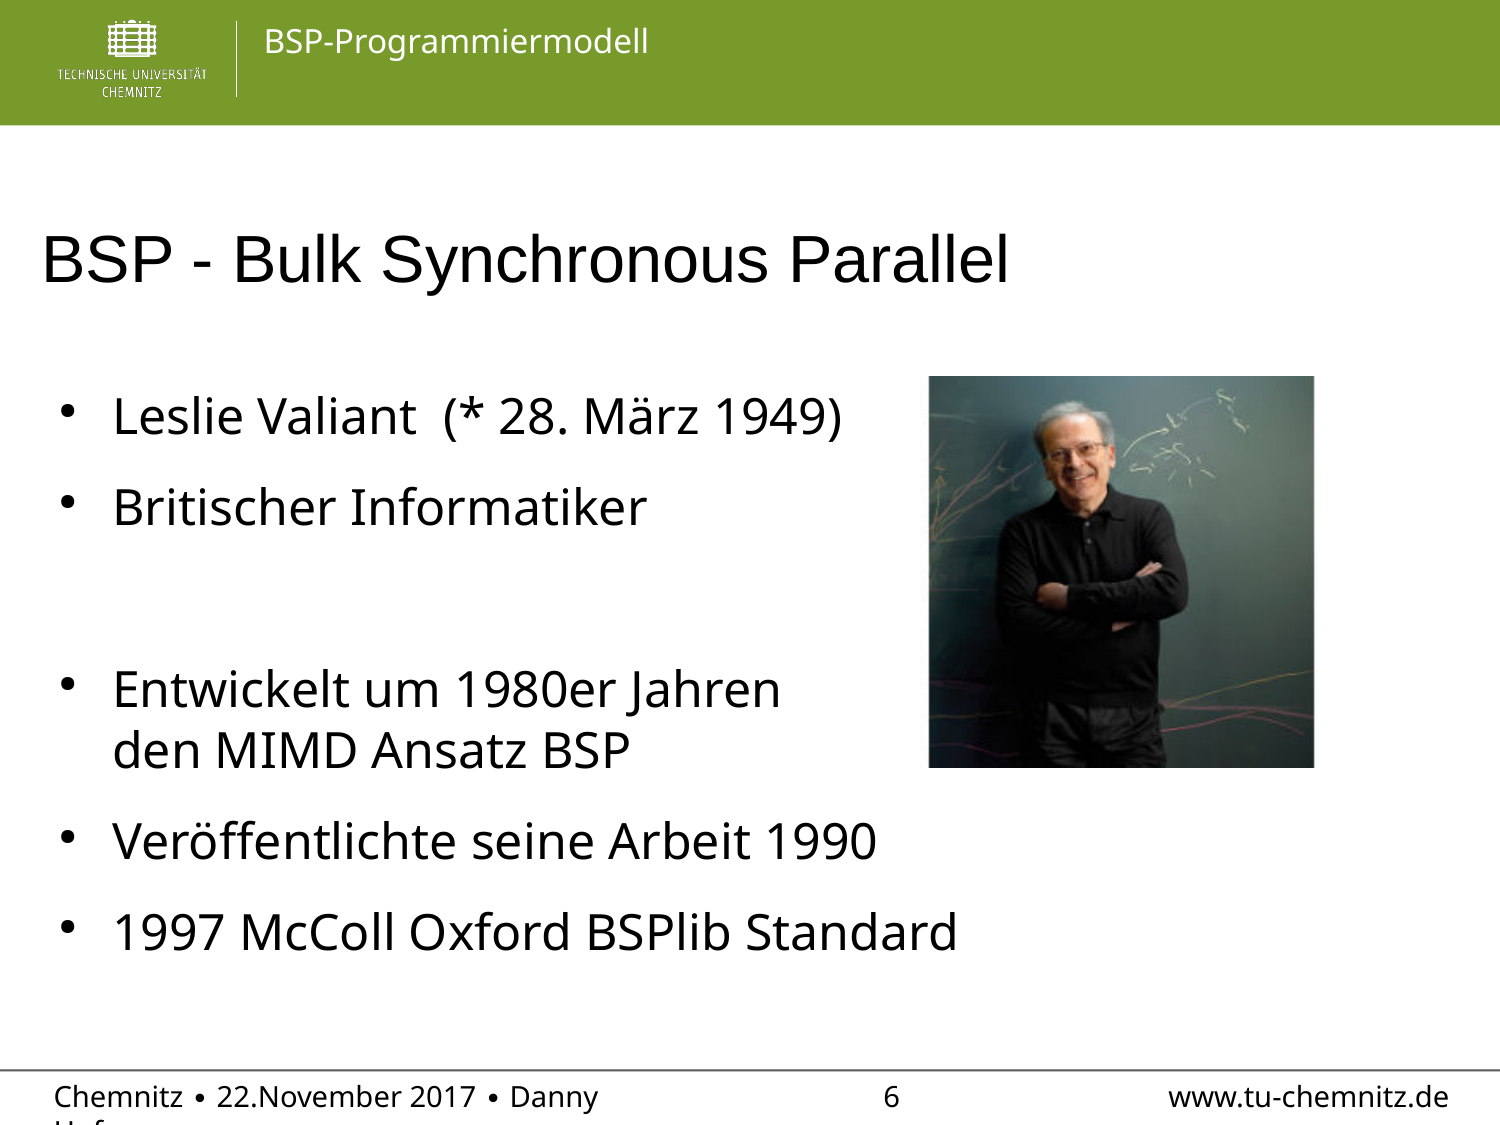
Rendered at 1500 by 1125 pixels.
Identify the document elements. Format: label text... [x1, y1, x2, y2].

picture [907, 376, 1335, 768]
list Leslie Valiant (* 28. März 1949) Britischer Informatiker Entwickelt um 1980er Jahren den MIMD Ansatz BSP Veröffentlichte seine Arbeit 1990 1997 McColl Oxford BSPlib Standard [41, 385, 1459, 1035]
title BSP - Bulk Synchronous Parallel [41, 162, 1459, 362]
picture [25, 0, 239, 130]
